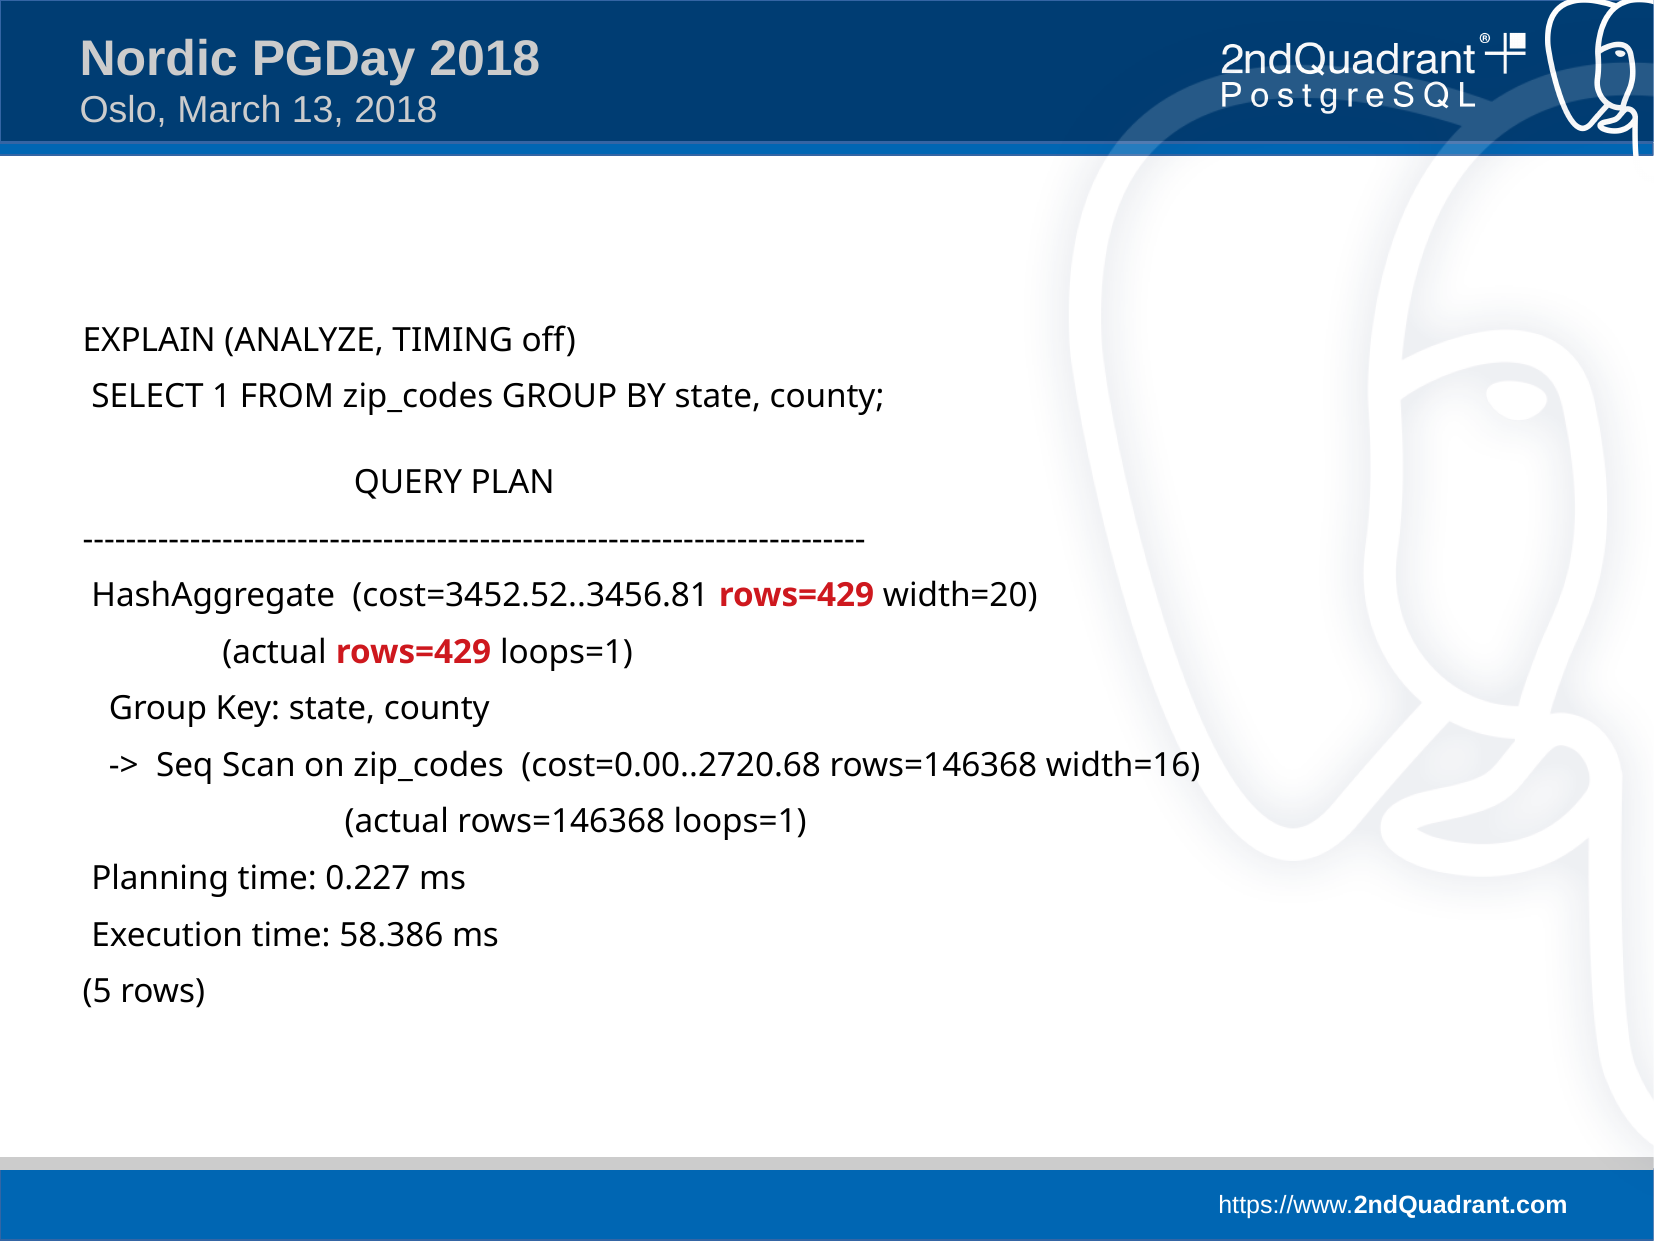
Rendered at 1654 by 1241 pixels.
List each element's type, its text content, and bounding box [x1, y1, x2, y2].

picture [632, 0, 1654, 1241]
list EXPLAIN (ANALYZE, TIMING off) SELECT 1 FROM zip_codes GROUP BY state, county; QUERY PLAN ------------------------------------------------------------------------- HashAggregate (cost=3452.52..3456.81 rows=429 width=20) (actual rows=429 loops=1) Group Key: state, county -> Seq Scan on zip_codes (cost=0.00..2720.68 rows=146368 width=16) (actual rows=146368 loops=1) Planning time: 0.227 ms Execution time: 58.386 ms (5 rows) [82, 304, 1571, 1070]
